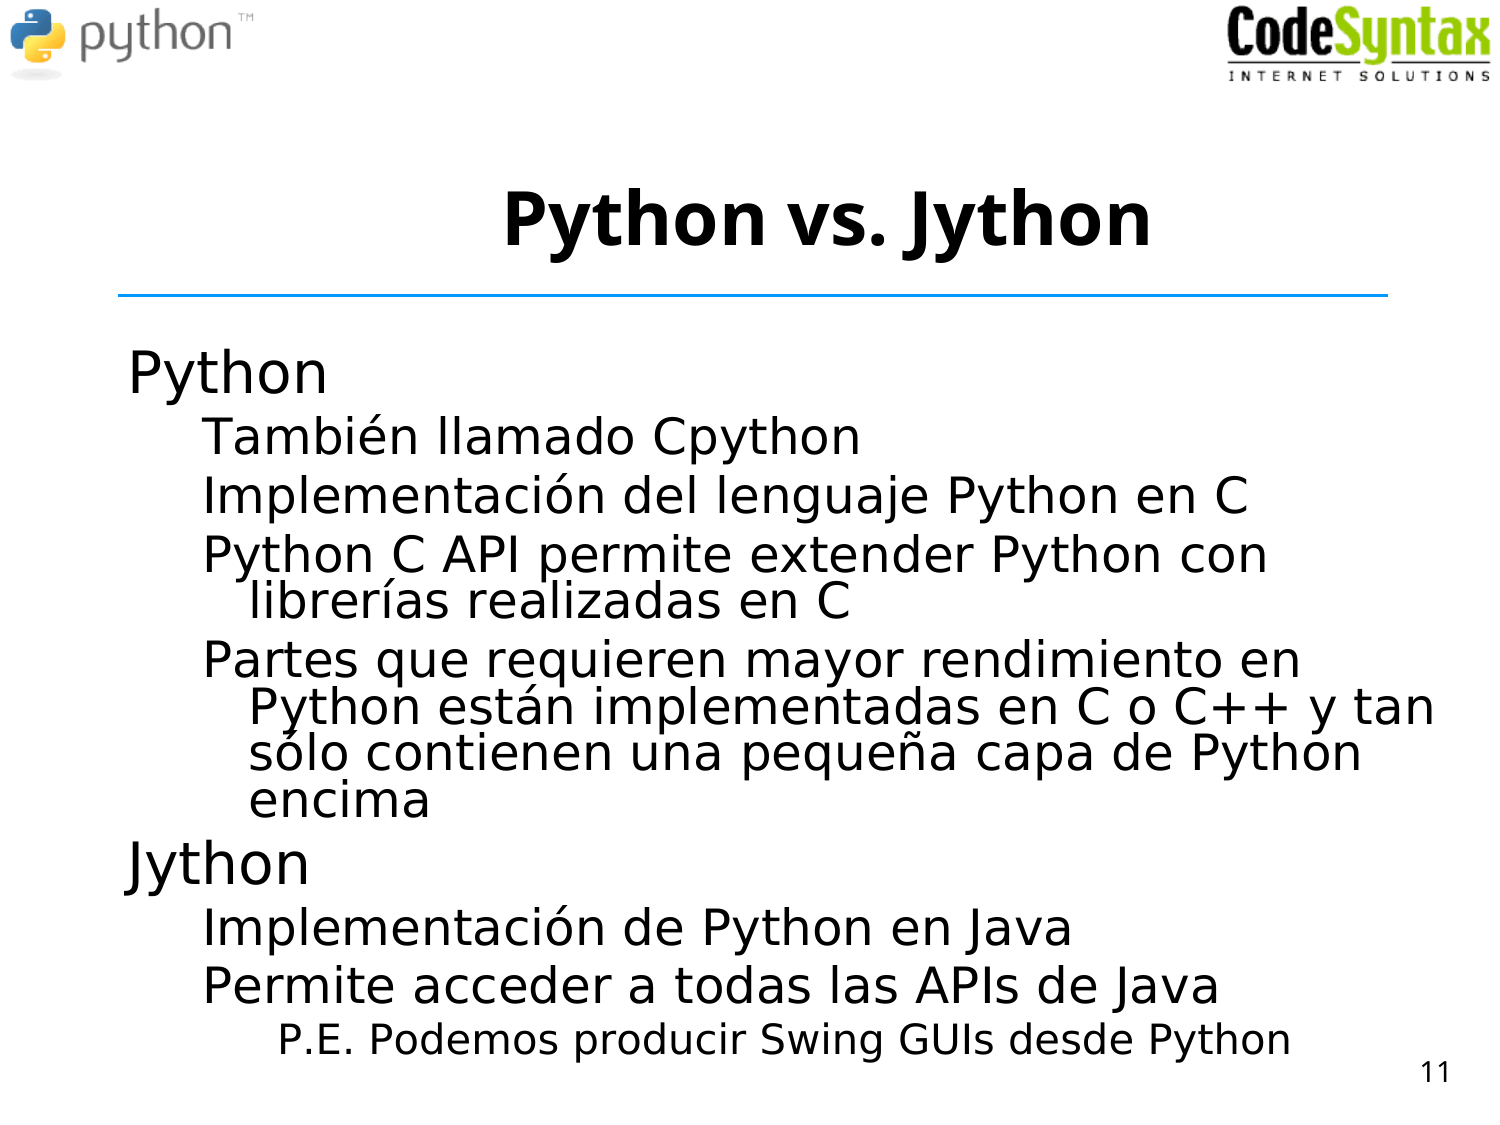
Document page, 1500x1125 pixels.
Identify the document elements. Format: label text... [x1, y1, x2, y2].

list Python También llamado Cpython Implementación del lenguaje Python en C Python C API permite extender Python con librerías realizadas en C Partes que requieren mayor rendimiento en Python están implementadas en C o C++ y tan sólo contienen una pequeña capa de Python encima Jython Implementación de Python en Java Permite acceder a todas las APIs de Java P.E. Podemos producir Swing GUIs desde Python [112, 342, 1469, 1095]
picture [1226, 5, 1500, 83]
title Python vs. Jython [188, 35, 1468, 276]
picture [0, 0, 286, 92]
